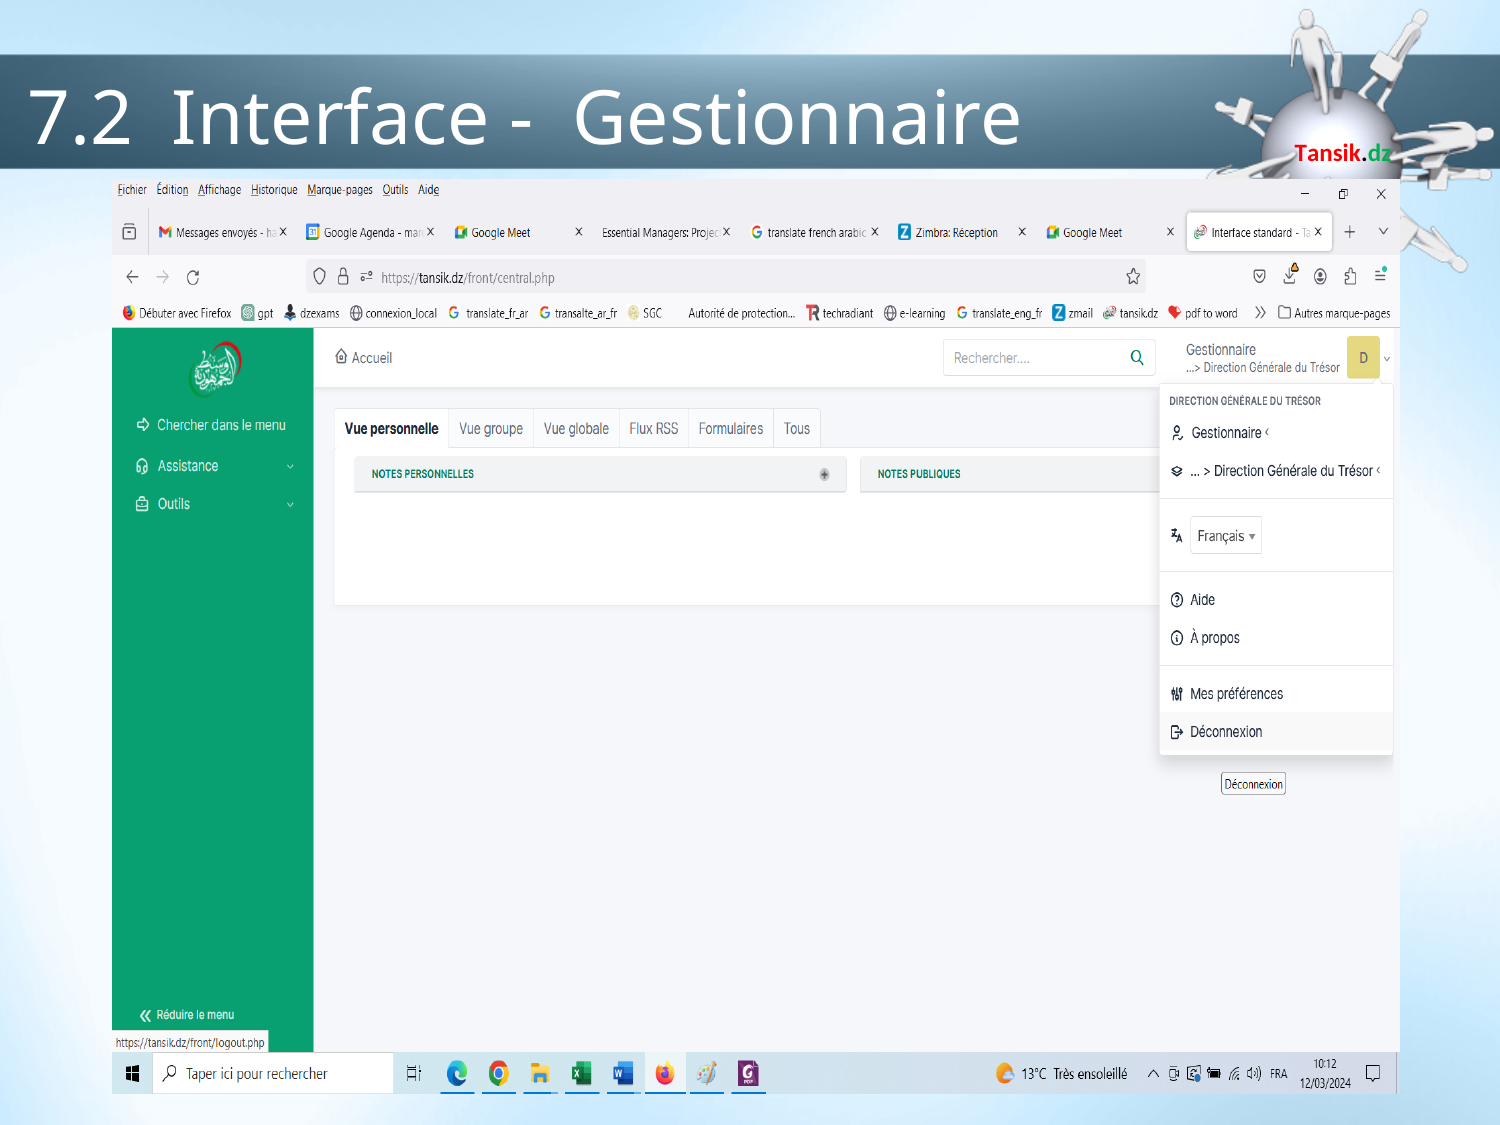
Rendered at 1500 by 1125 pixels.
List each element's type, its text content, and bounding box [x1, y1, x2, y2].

text_box Tansik.dz [1279, 128, 1422, 185]
picture [112, 179, 1400, 1095]
title 7.2 Interface - Gestionnaire [11, 55, 1150, 173]
